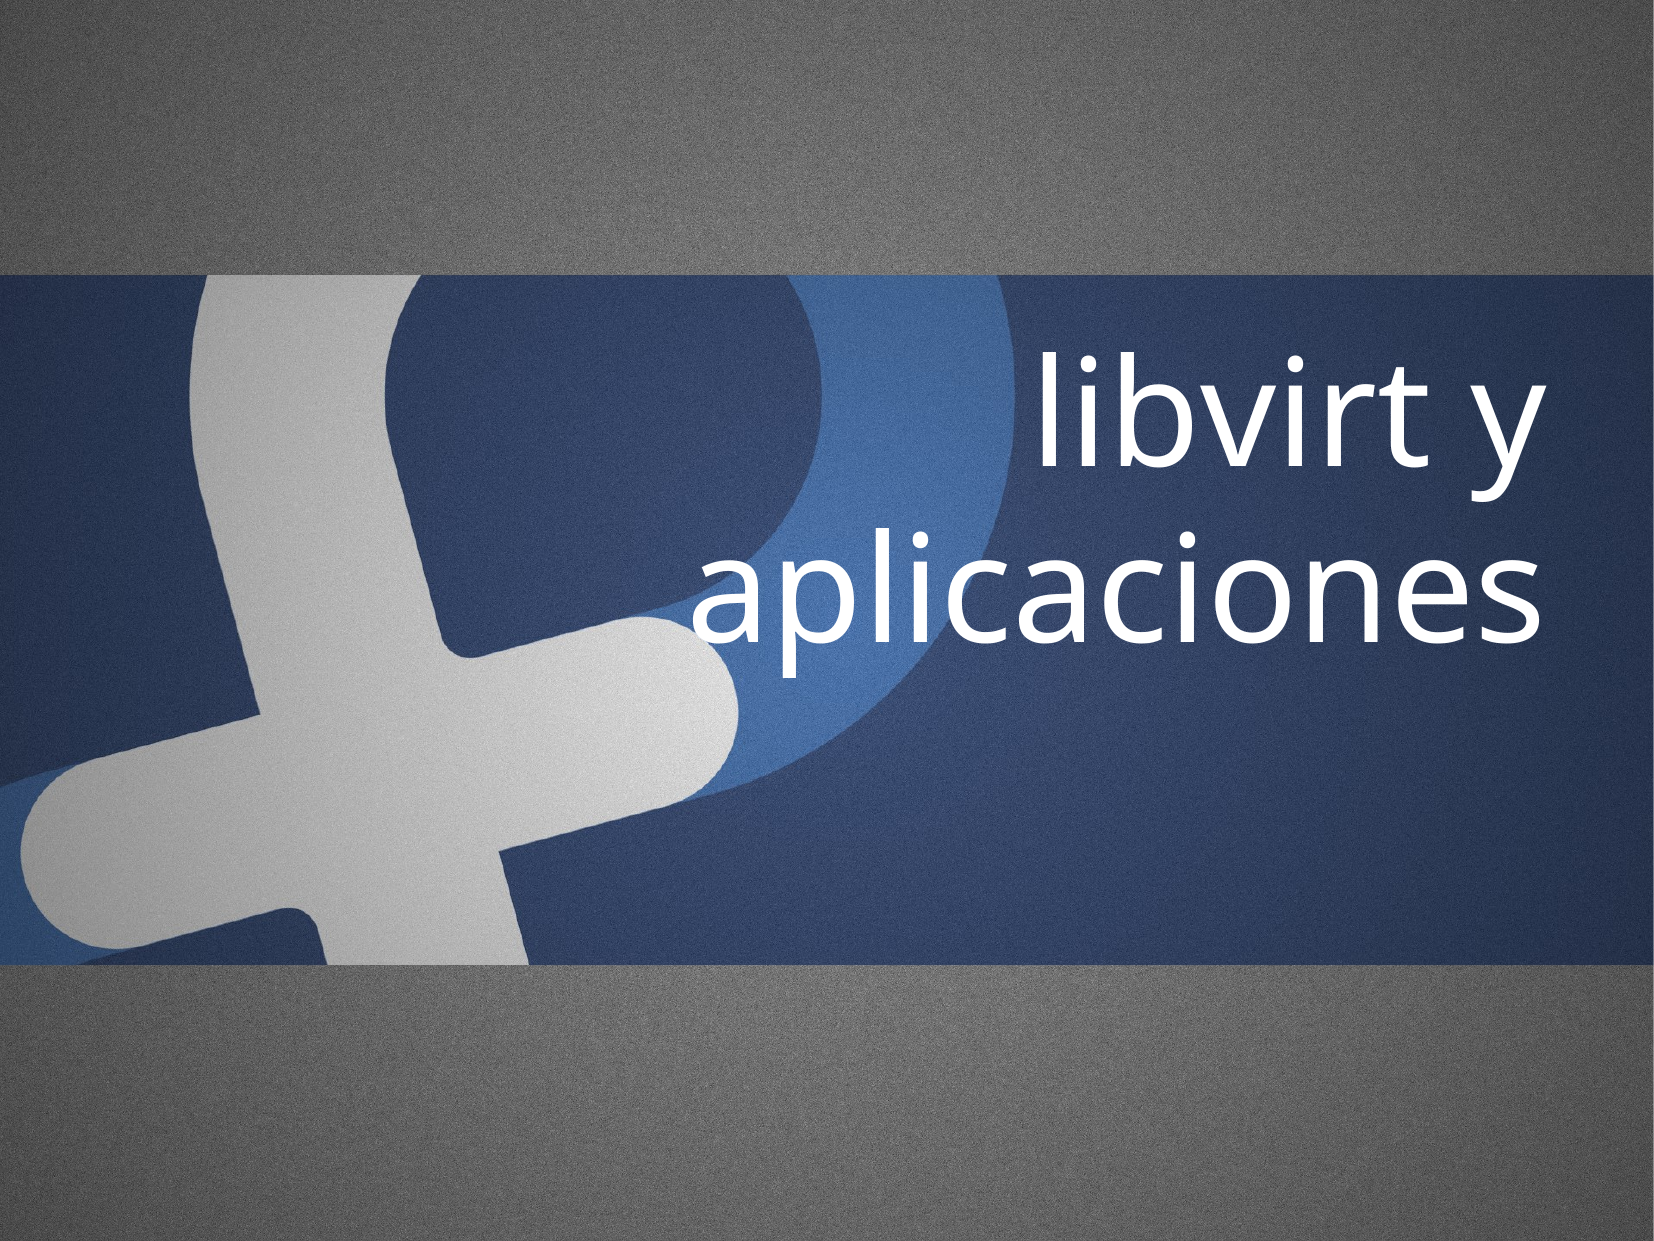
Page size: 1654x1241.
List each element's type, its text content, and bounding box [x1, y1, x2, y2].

text_box libvirt y aplicaciones [796, 571, 840, 633]
text_box libvirt y aplicaciones [447, 315, 1563, 654]
picture [0, 0, 1654, 1241]
